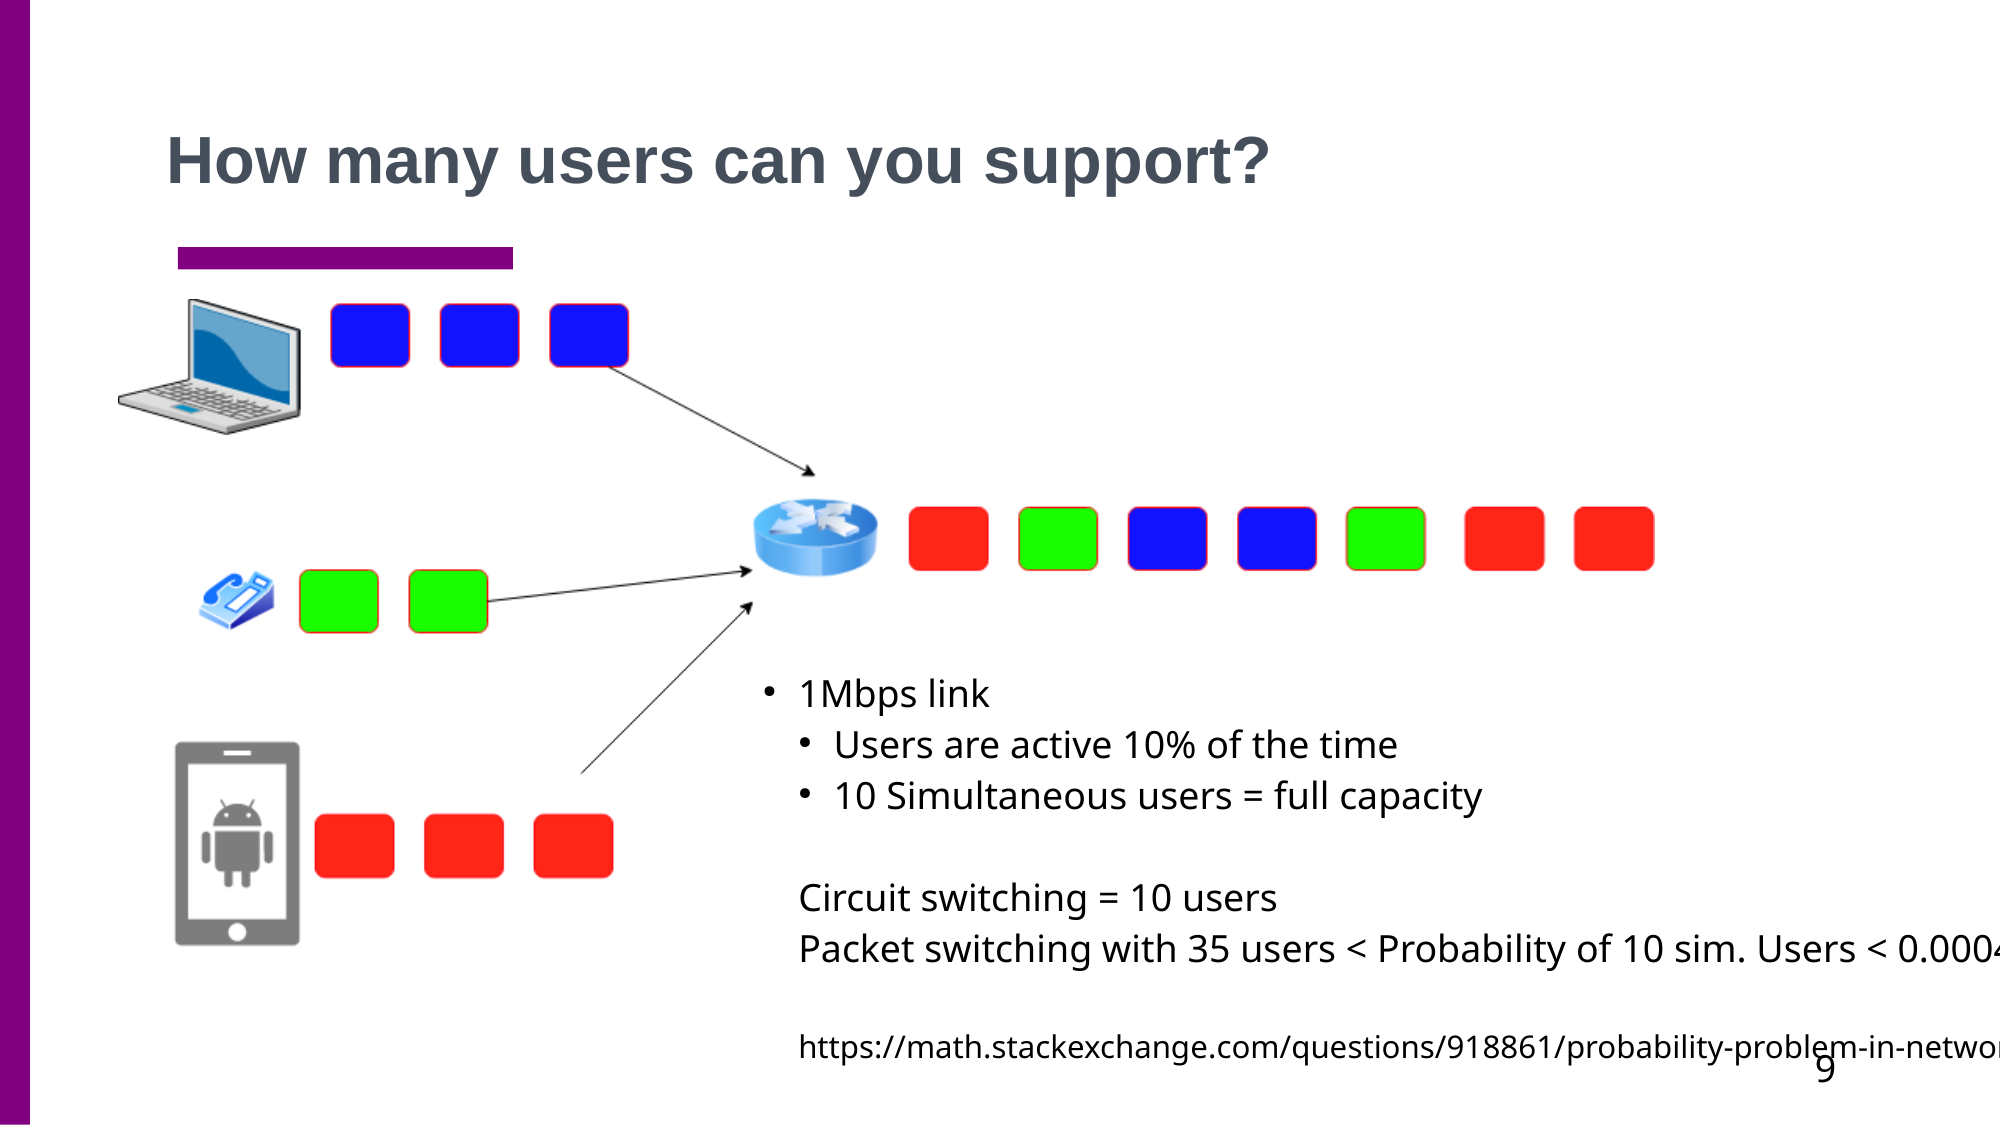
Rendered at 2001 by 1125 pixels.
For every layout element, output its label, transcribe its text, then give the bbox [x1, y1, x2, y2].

text_box How many users can you support? [151, 0, 1849, 212]
picture [118, 299, 1655, 948]
text_box 1Mbps link Users are active 10% of the time 10 Simultaneous users = full capacity Circuit switching = 10 users Packet switching with 35 users < Probability of 10 sim. Users < 0.0004 https://math.stackexchange.com/questions/918861/probability-problem-in-networking [748, 660, 2000, 1073]
